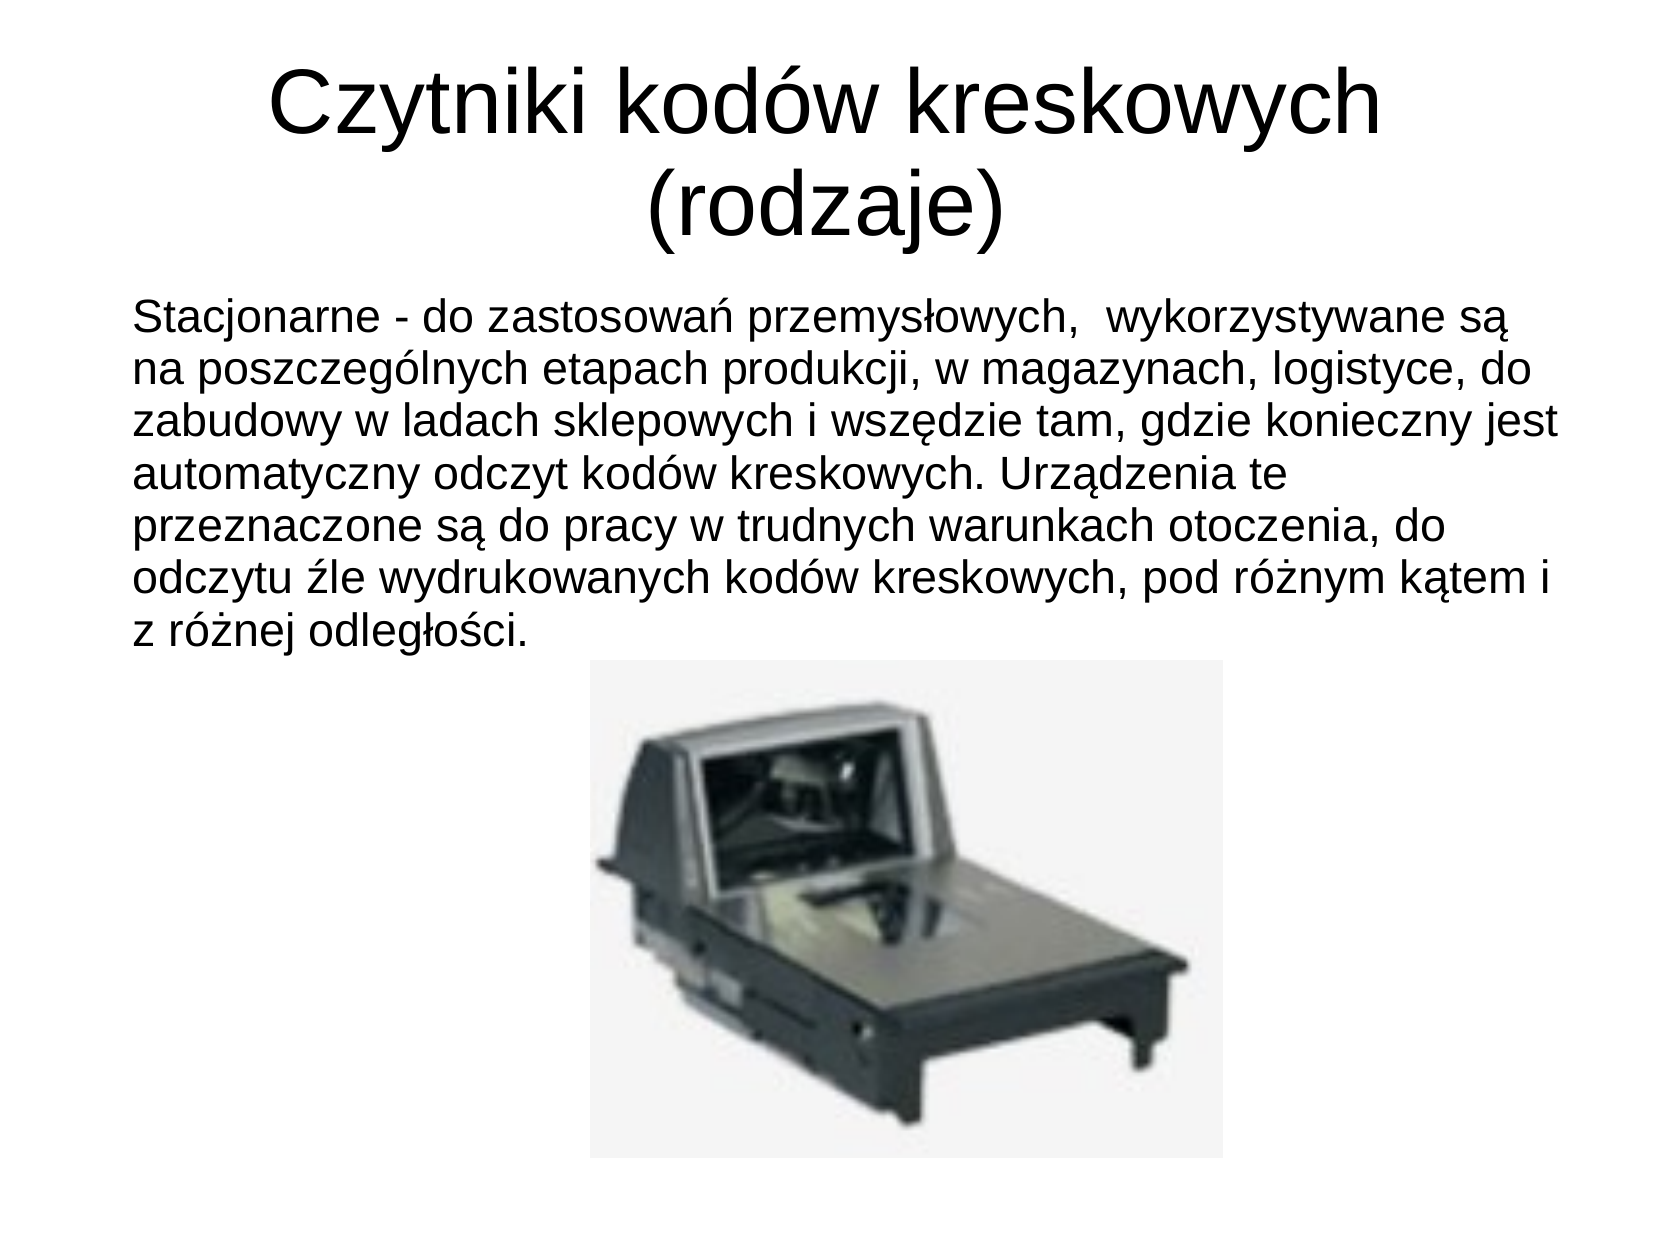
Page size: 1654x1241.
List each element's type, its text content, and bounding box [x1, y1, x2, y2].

title Czytniki kodów kreskowych (rodzaje) [82, 49, 1571, 257]
picture [590, 660, 1223, 1158]
list Stacjonarne - do zastosowań przemysłowych, wykorzystywane są na poszczególnych etapach produkcji, w magazynach, logistyce, do zabudowy w ladach sklepowych i wszędzie tam, gdzie konieczny jest automatyczny odczyt kodów kreskowych. Urządzenia te przeznaczone są do pracy w trudnych warunkach otoczenia, do odczytu źle wydrukowanych kodów kreskowych, pod różnym kątem i z różnej odległości. [82, 290, 1571, 662]
